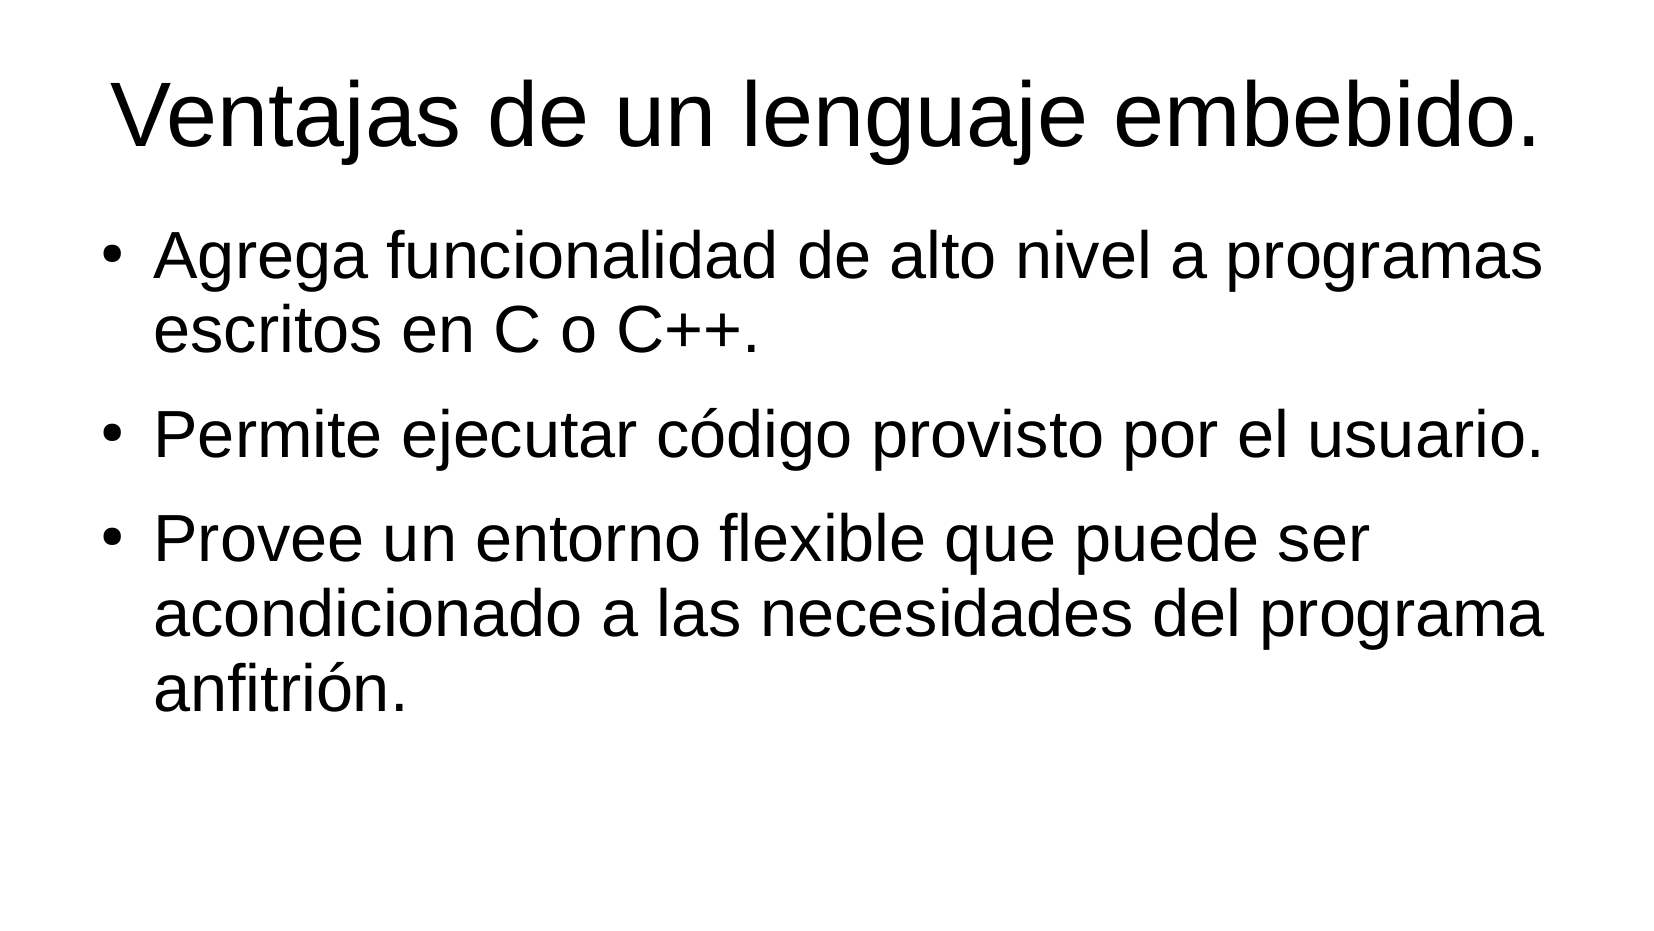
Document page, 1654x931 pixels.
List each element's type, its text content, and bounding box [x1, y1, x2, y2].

list Agrega funcionalidad de alto nivel a programas escritos en C o C++. Permite ejecutar código provisto por el usuario. Provee un entorno flexible que puede ser acondicionado a las necesidades del programa anfitrión. [82, 217, 1571, 758]
title Ventajas de un lenguaje embebido. [82, 37, 1571, 193]
